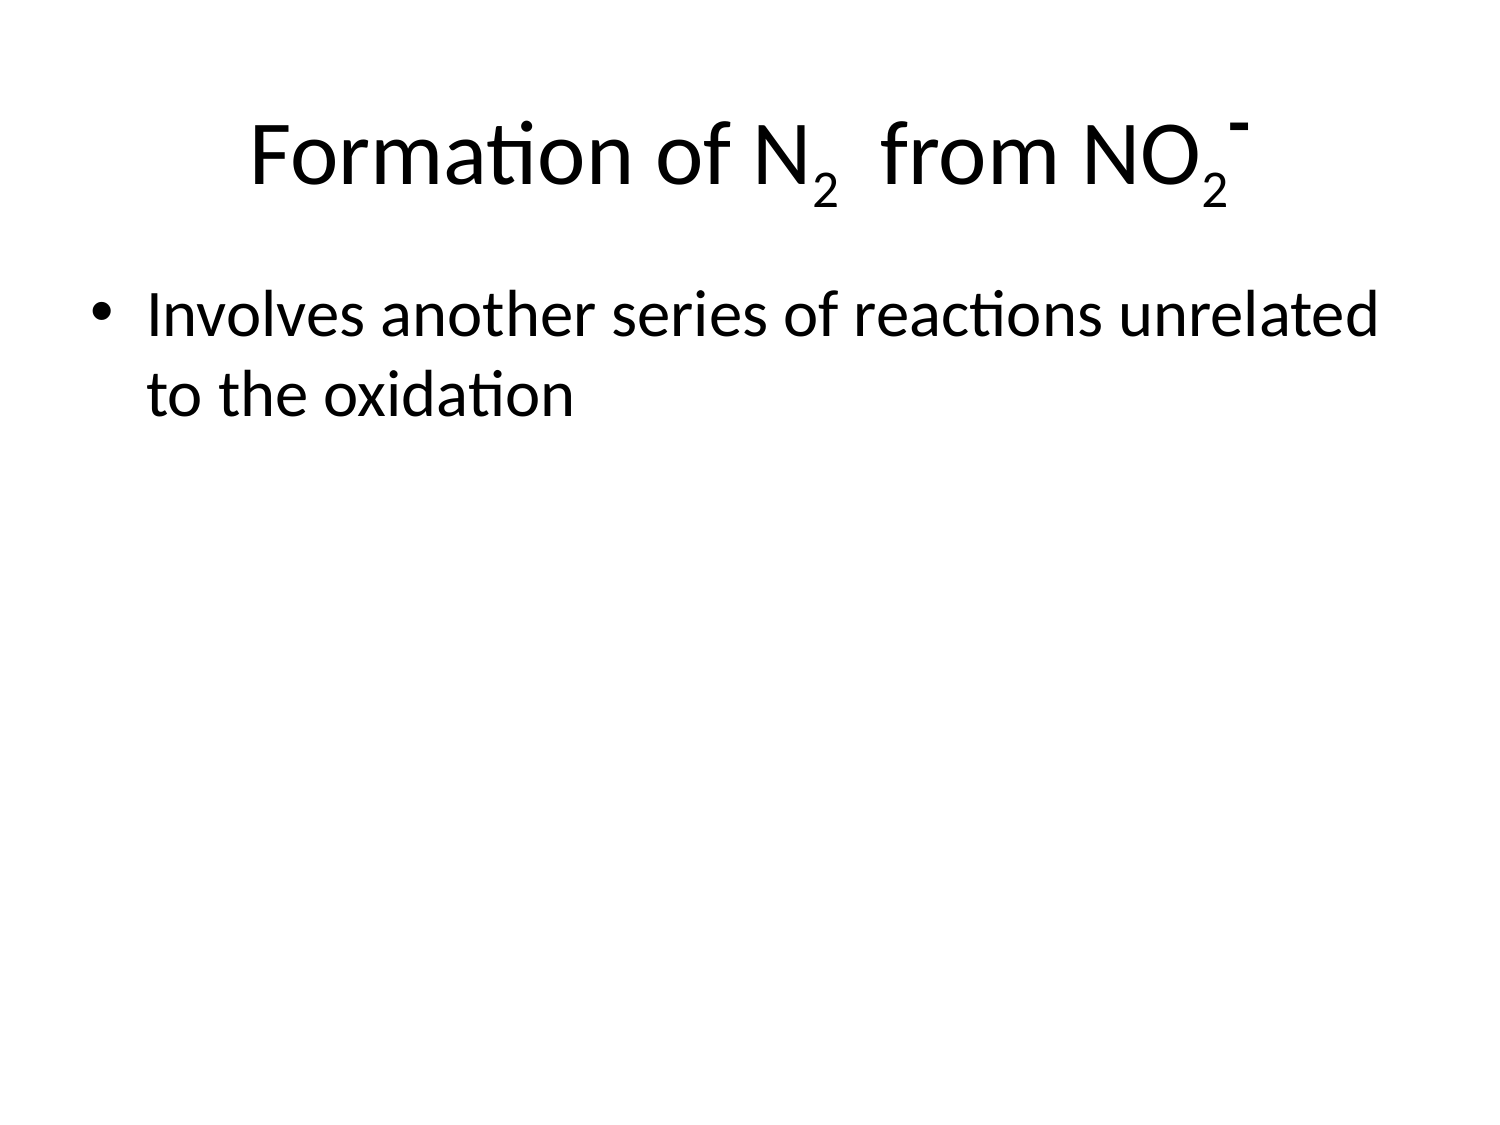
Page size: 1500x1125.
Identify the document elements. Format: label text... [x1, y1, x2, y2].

list Involves another series of reactions unrelated to the oxidation [75, 262, 1425, 1005]
title Formation of N2 from NO2- [75, 45, 1425, 233]
